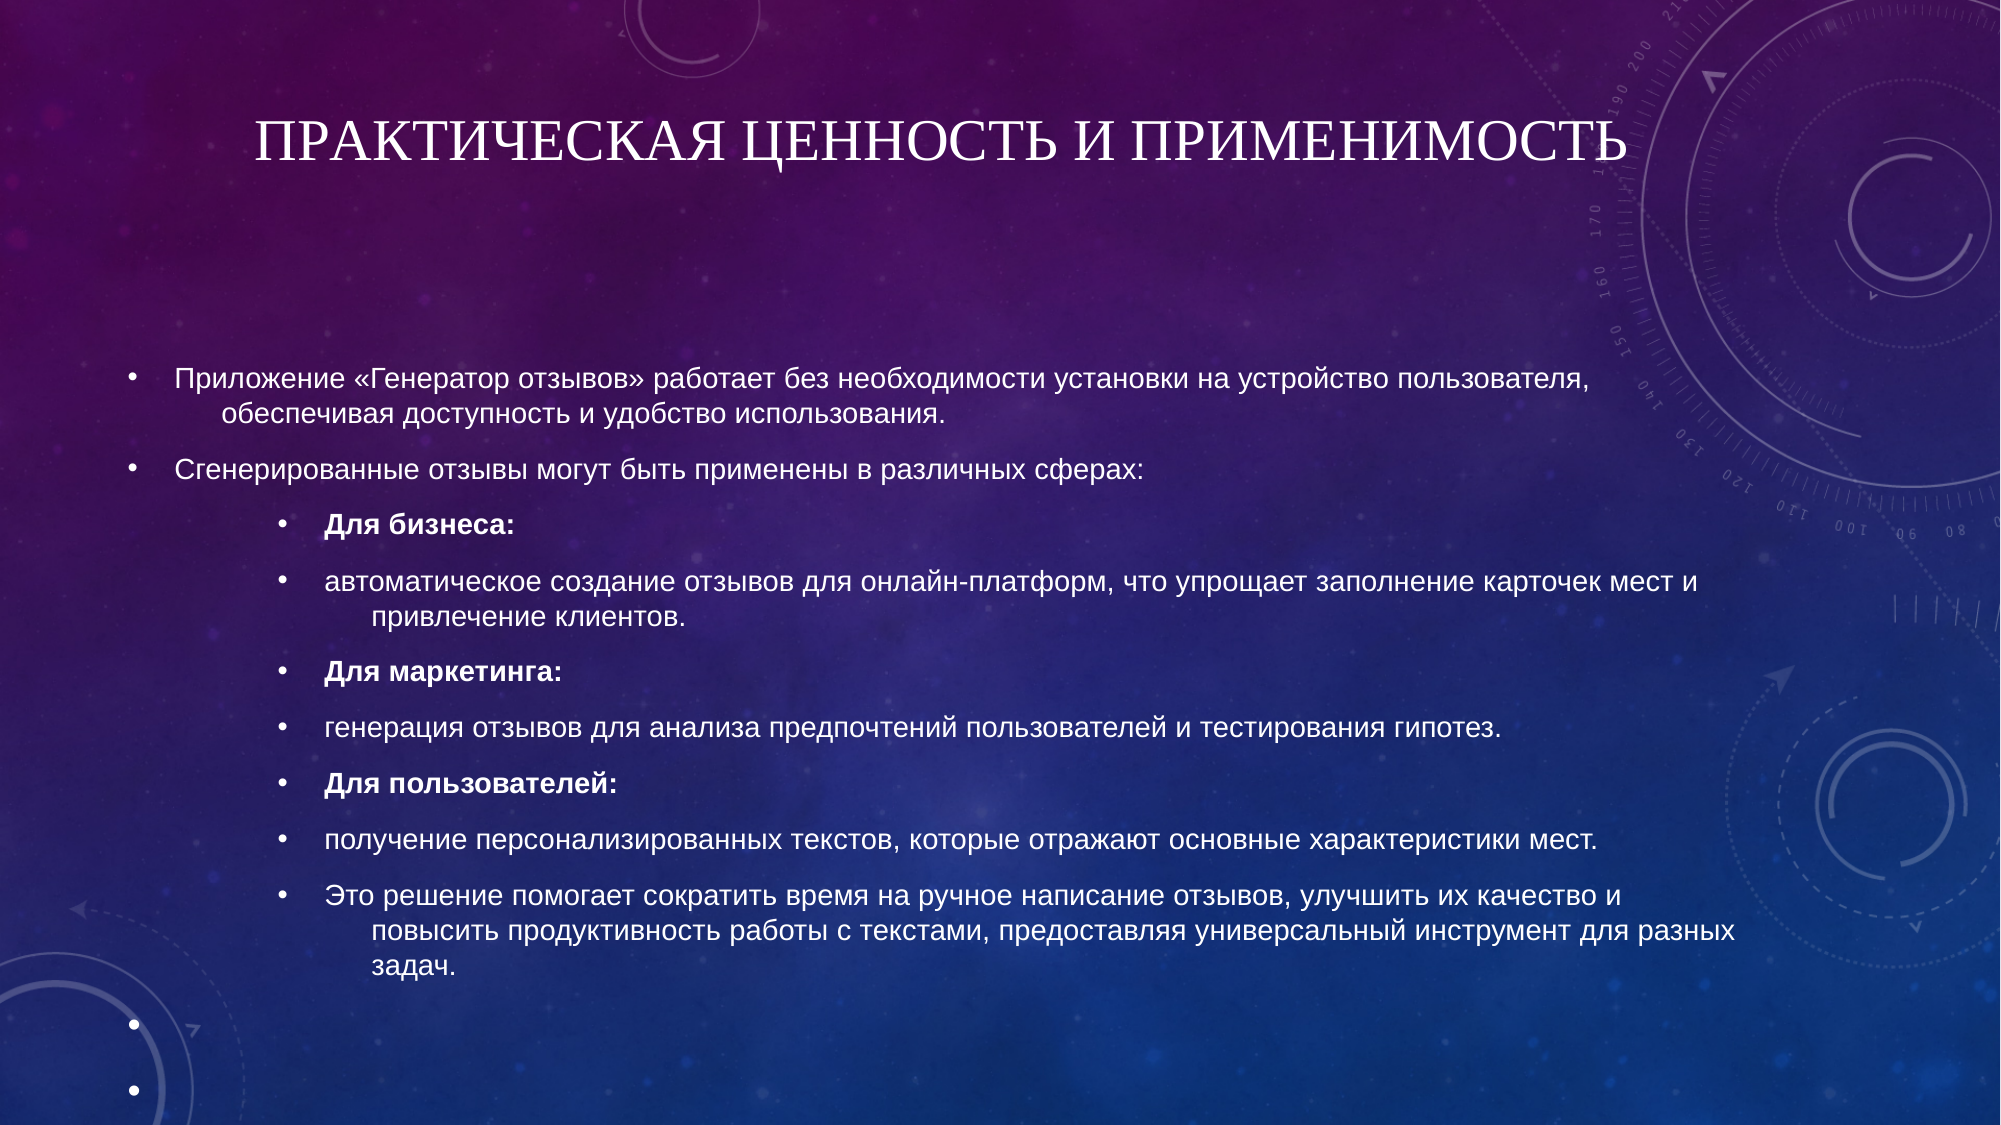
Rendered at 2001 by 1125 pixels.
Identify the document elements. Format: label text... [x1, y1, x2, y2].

title Практическая ценность и применимость [123, 52, 1786, 190]
list Приложение «Генератор отзывов» работает без необходимости установки на устройство пользователя, обеспечивая доступность и удобство использования. Сгенерированные отзывы могут быть применены в различных сферах: Для бизнеса: автоматическое создание отзывов для онлайн-платформ, что упрощает заполнение карточек мест и привлечение клиентов. Для маркетинга: генерация отзывов для анализа предпочтений пользователей и тестирования гипотез. Для пользователей: получение персонализированных текстов, которые отражают основные характеристики мест. Это решение помогает сократить время на ручное написание отзывов, улучшить их качество и повысить продуктивность работы с текстами, предоставляя универсальный инструмент для разных задач. [112, 351, 1775, 1112]
